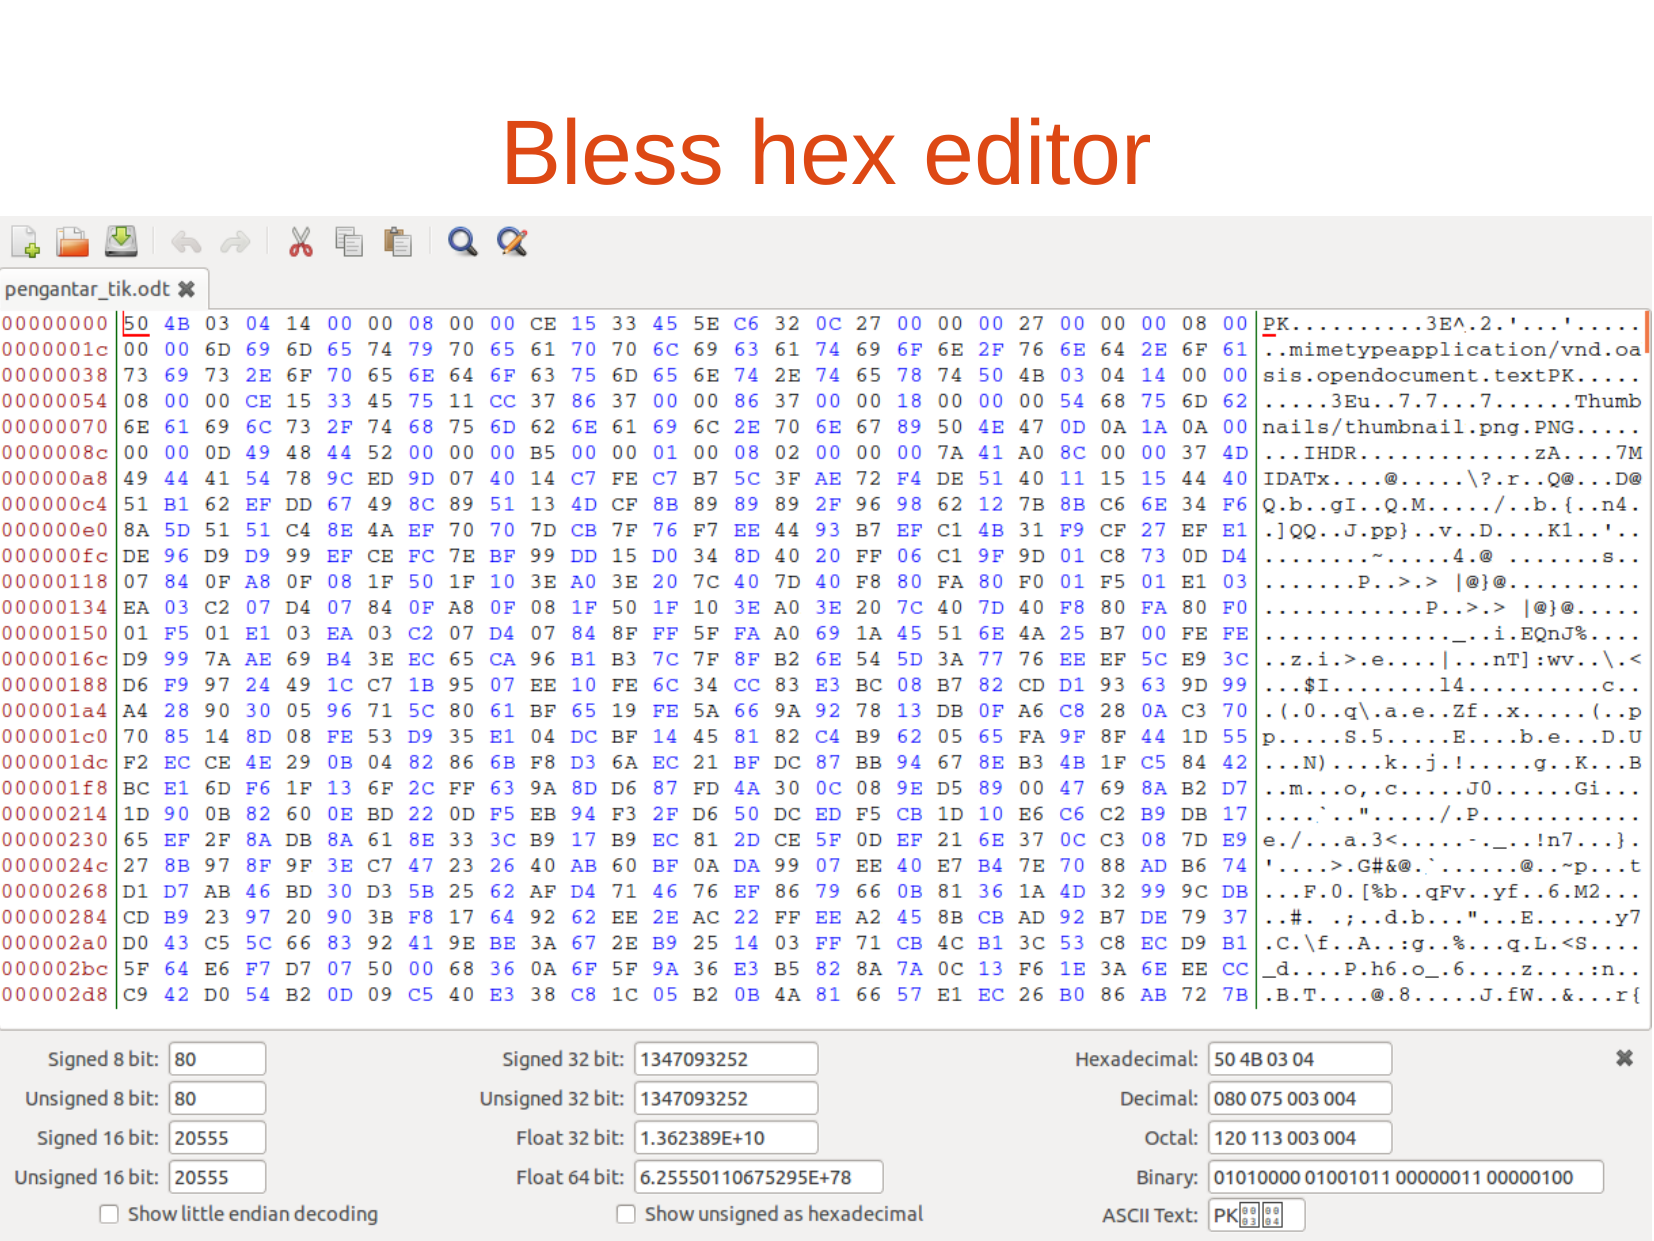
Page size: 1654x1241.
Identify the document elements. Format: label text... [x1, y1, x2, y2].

title Bless hex editor [82, 49, 1571, 216]
picture [0, 216, 1652, 1241]
